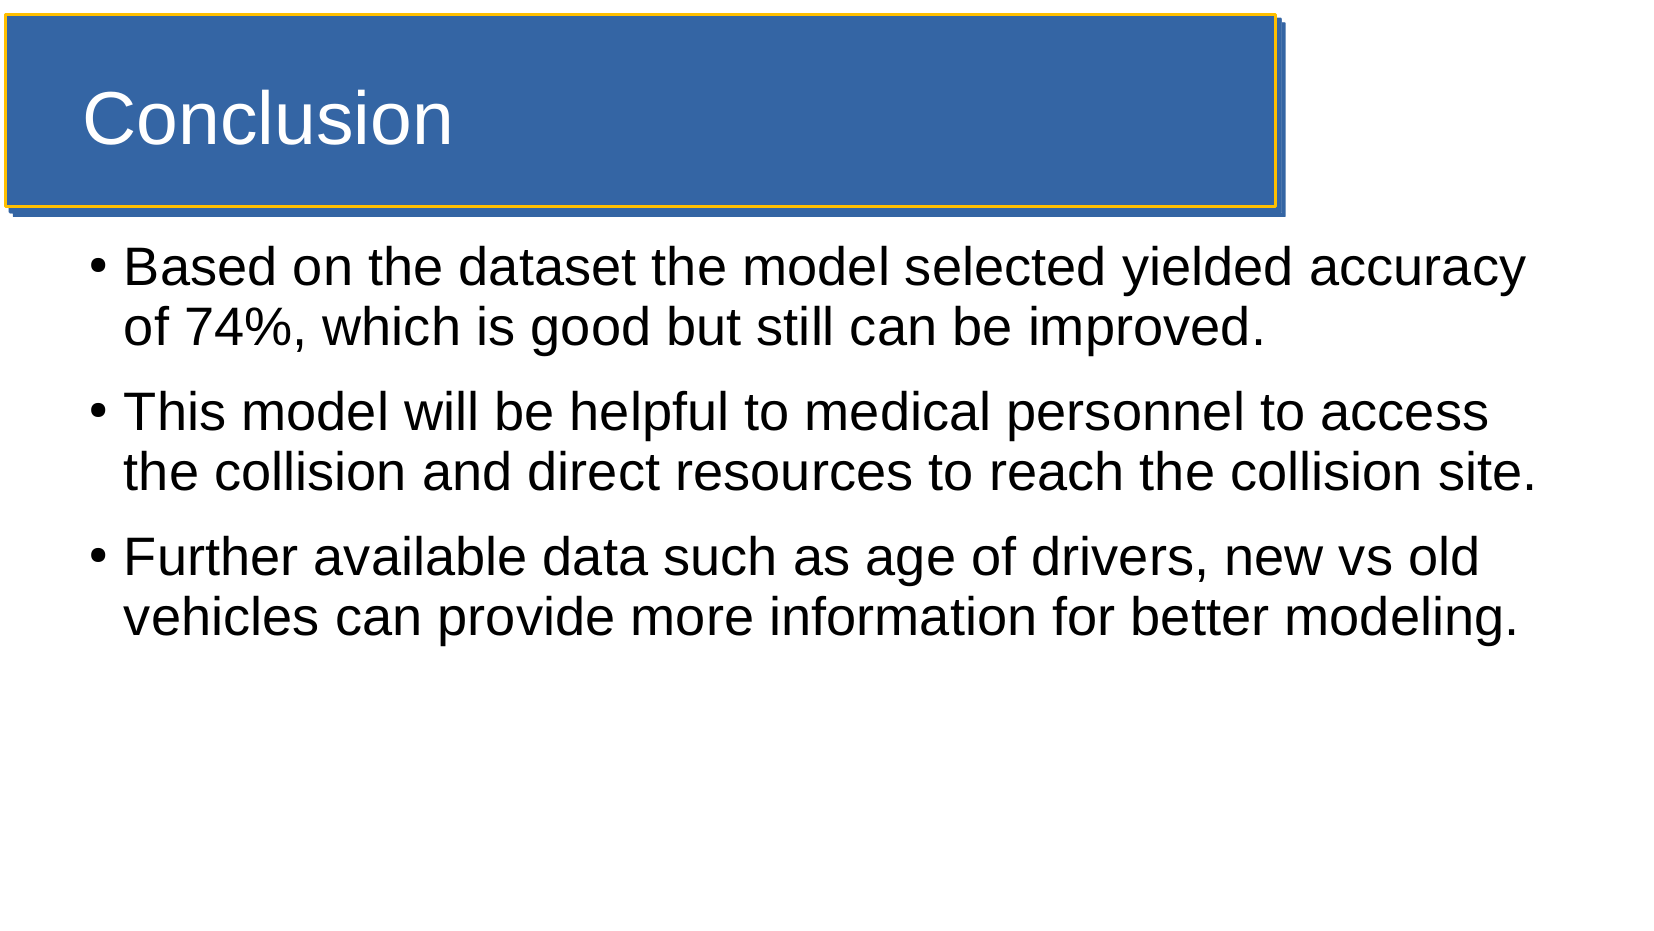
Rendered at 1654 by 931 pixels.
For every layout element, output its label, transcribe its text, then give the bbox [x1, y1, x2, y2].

title Conclusion [82, 44, 1235, 192]
list Based on the dataset the model selected yielded accuracy of 74%, which is good but still can be improved. This model will be helpful to medical personnel to access the collision and direct resources to reach the collision site. Further available data such as age of drivers, new vs old vehicles can provide more information for better modeling. [88, 236, 1565, 798]
